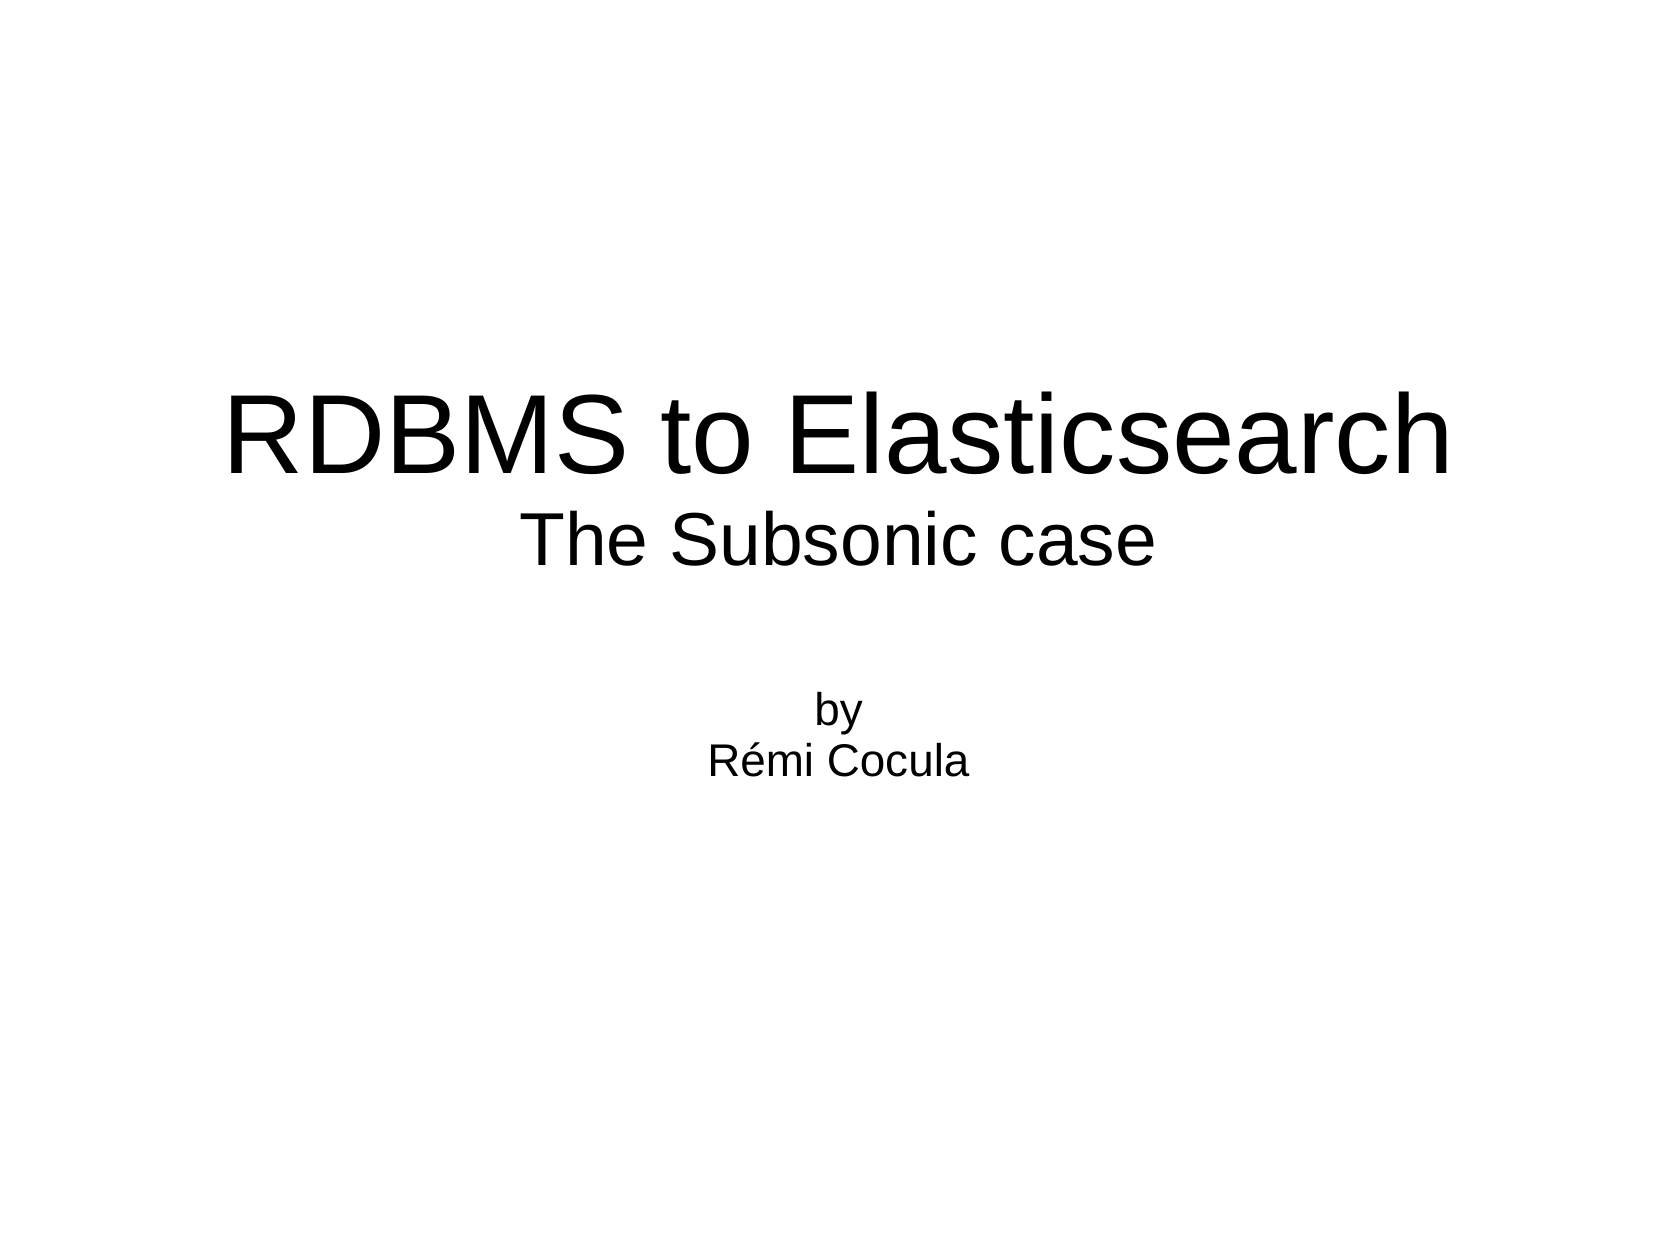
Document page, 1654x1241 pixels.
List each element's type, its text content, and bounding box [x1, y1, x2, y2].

title RDBMS to Elasticsearch The Subsonic case by Rémi Cocula [94, 371, 1583, 787]
